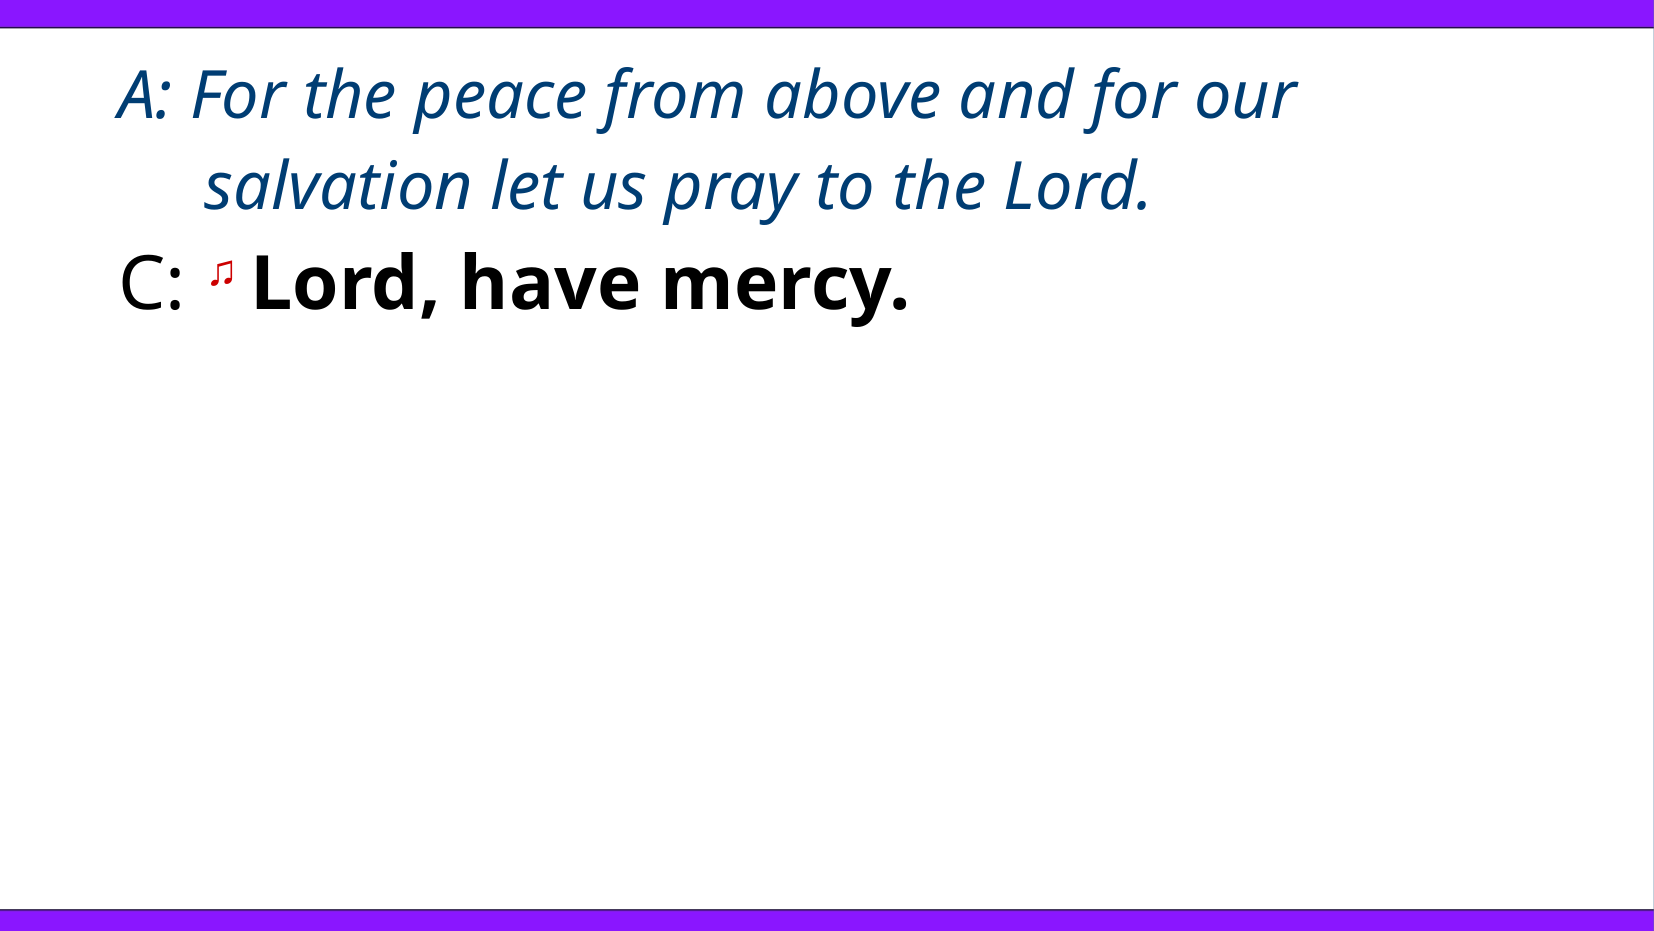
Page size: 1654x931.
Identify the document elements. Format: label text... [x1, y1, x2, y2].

picture [0, 0, 1654, 931]
text_box A: For the peace from above and for our salvation let us pray to the Lord. C: ♫ Lord, have mercy. [103, 40, 1544, 361]
